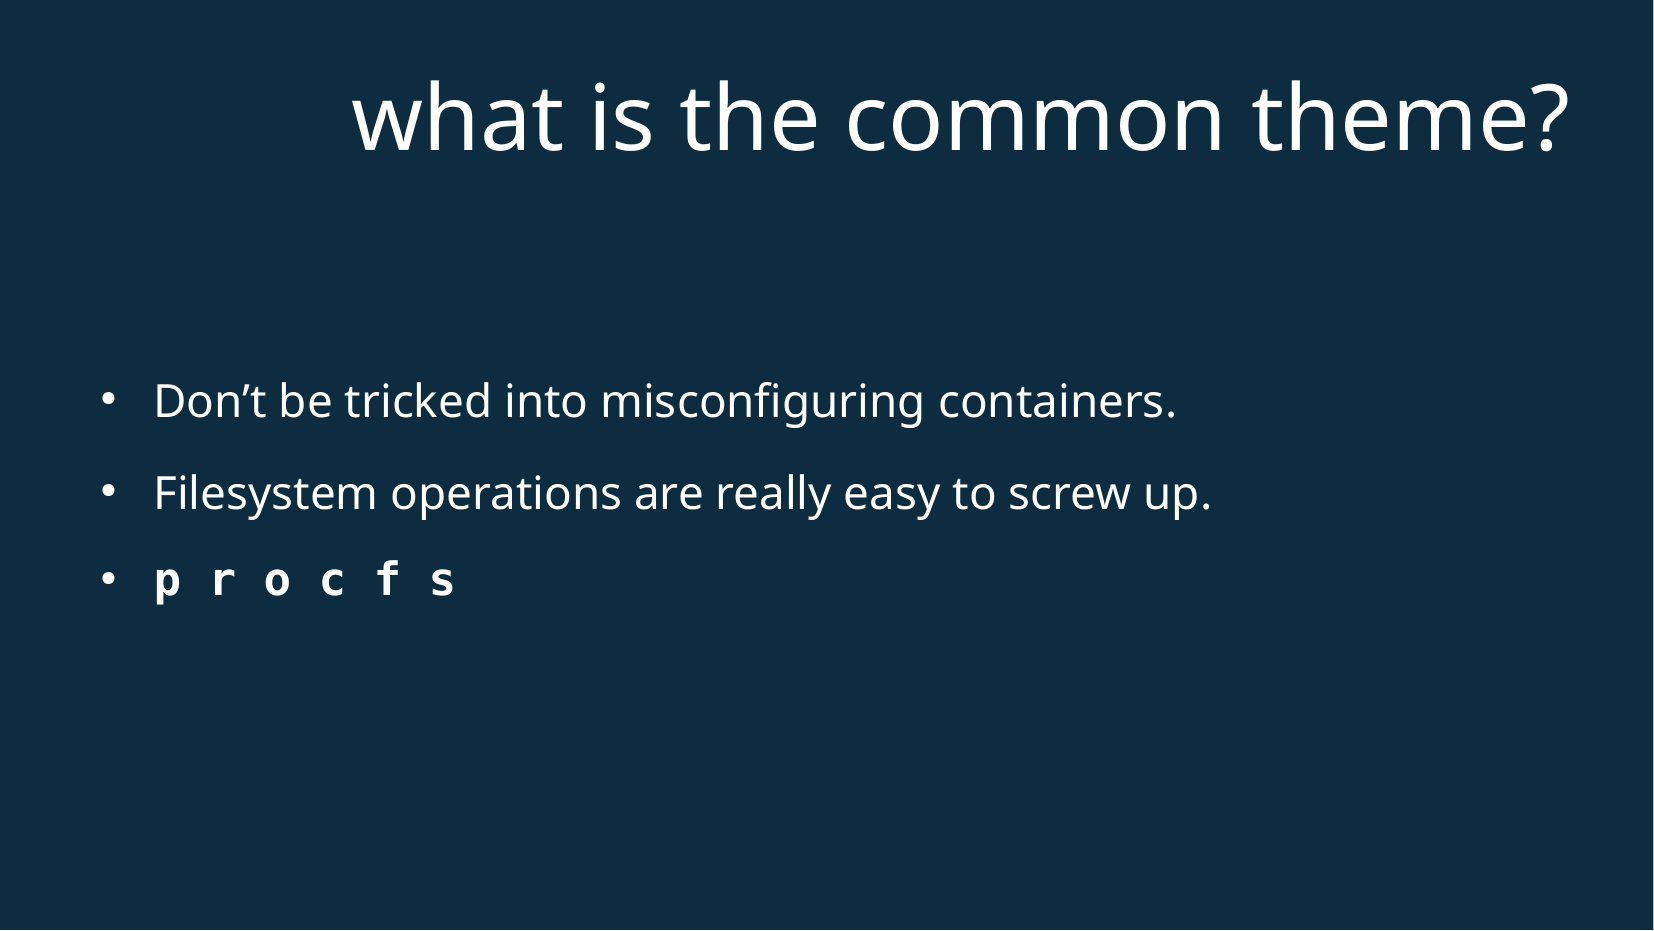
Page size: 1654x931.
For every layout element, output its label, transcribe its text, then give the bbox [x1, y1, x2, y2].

title what is the common theme? [82, 37, 1571, 193]
list Don’t be tricked into misconfiguring containers. Filesystem operations are really easy to screw up. p r o c f s [82, 217, 1571, 758]
